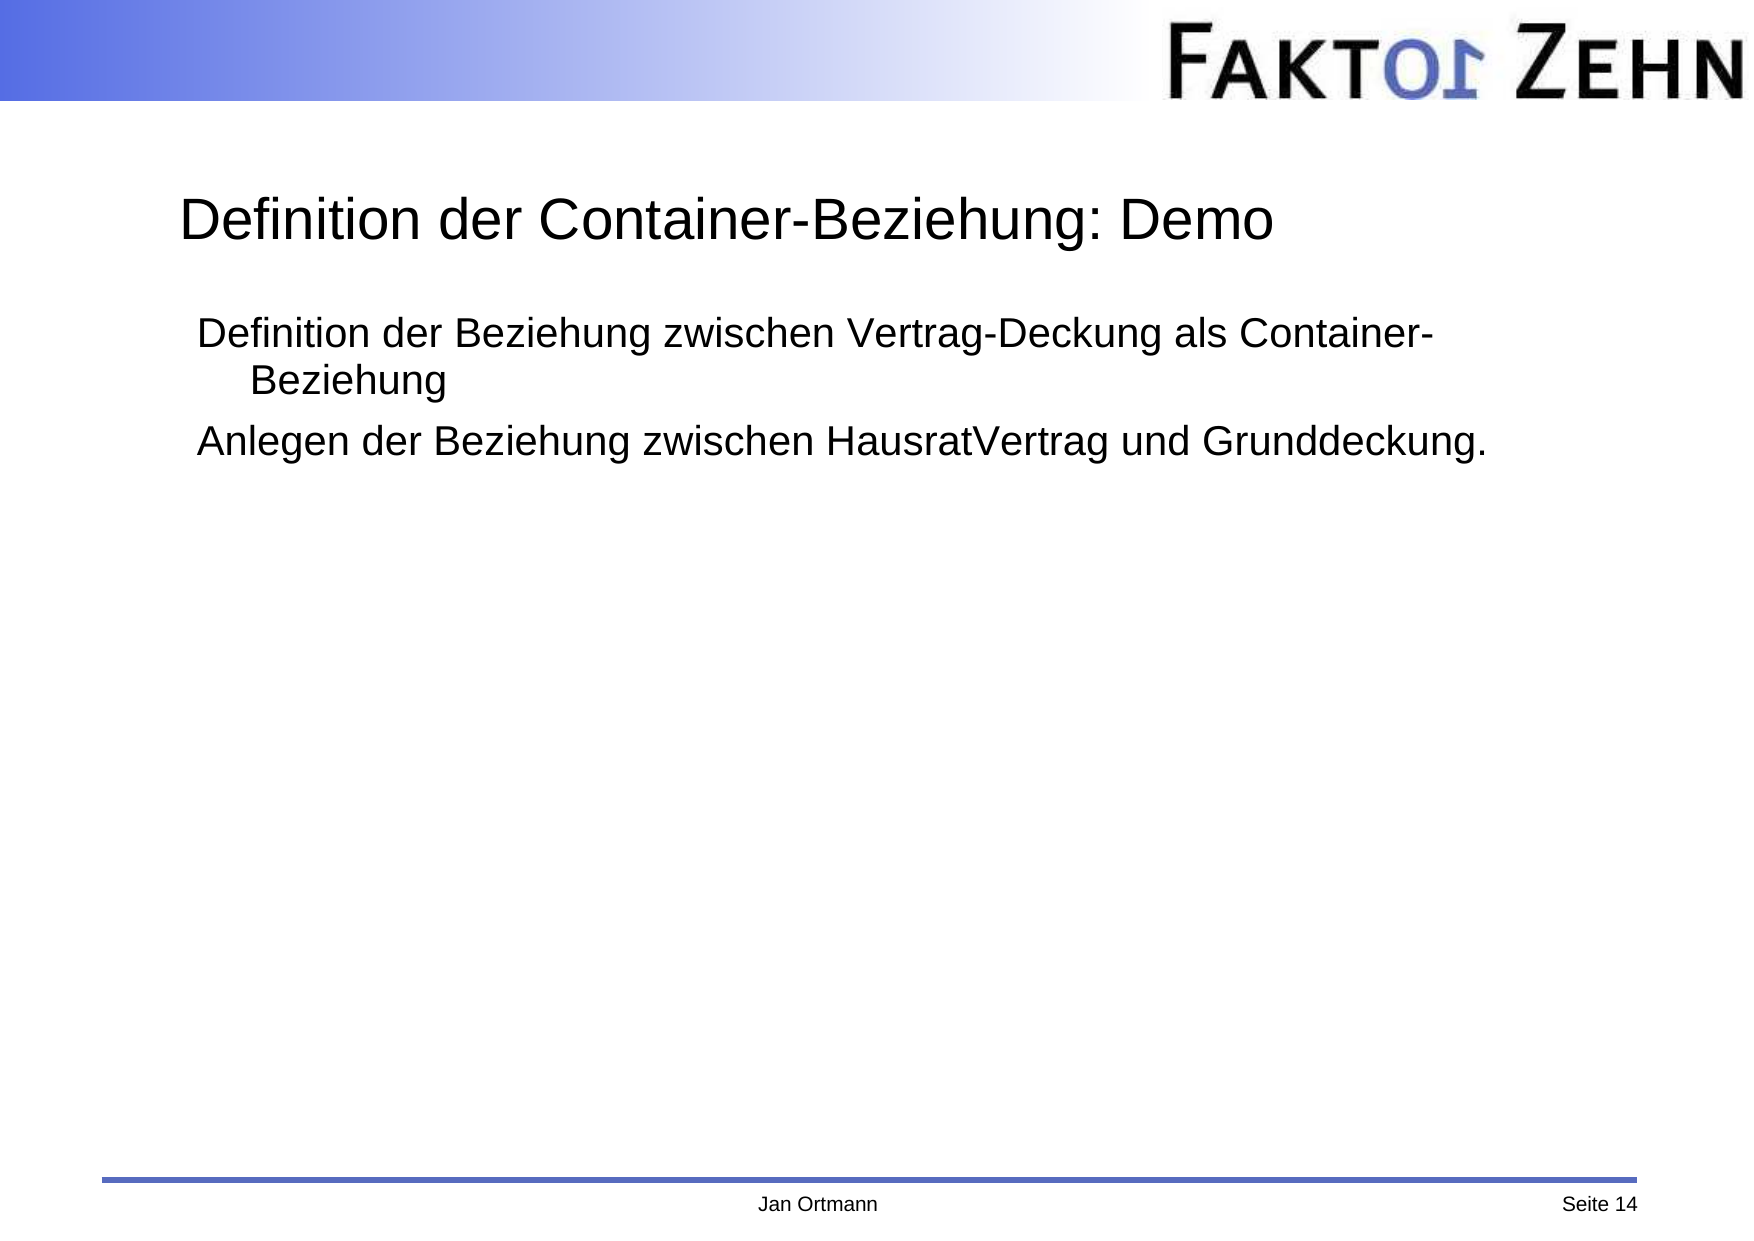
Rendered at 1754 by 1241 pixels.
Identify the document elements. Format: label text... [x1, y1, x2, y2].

title Definition der Container-Beziehung: Demo [179, 142, 1576, 296]
list Definition der Beziehung zwischen Vertrag-Deckung als Container-Beziehung Anlegen der Beziehung zwischen HausratVertrag und Grunddeckung. [179, 310, 1576, 1078]
picture [1162, 7, 1752, 100]
